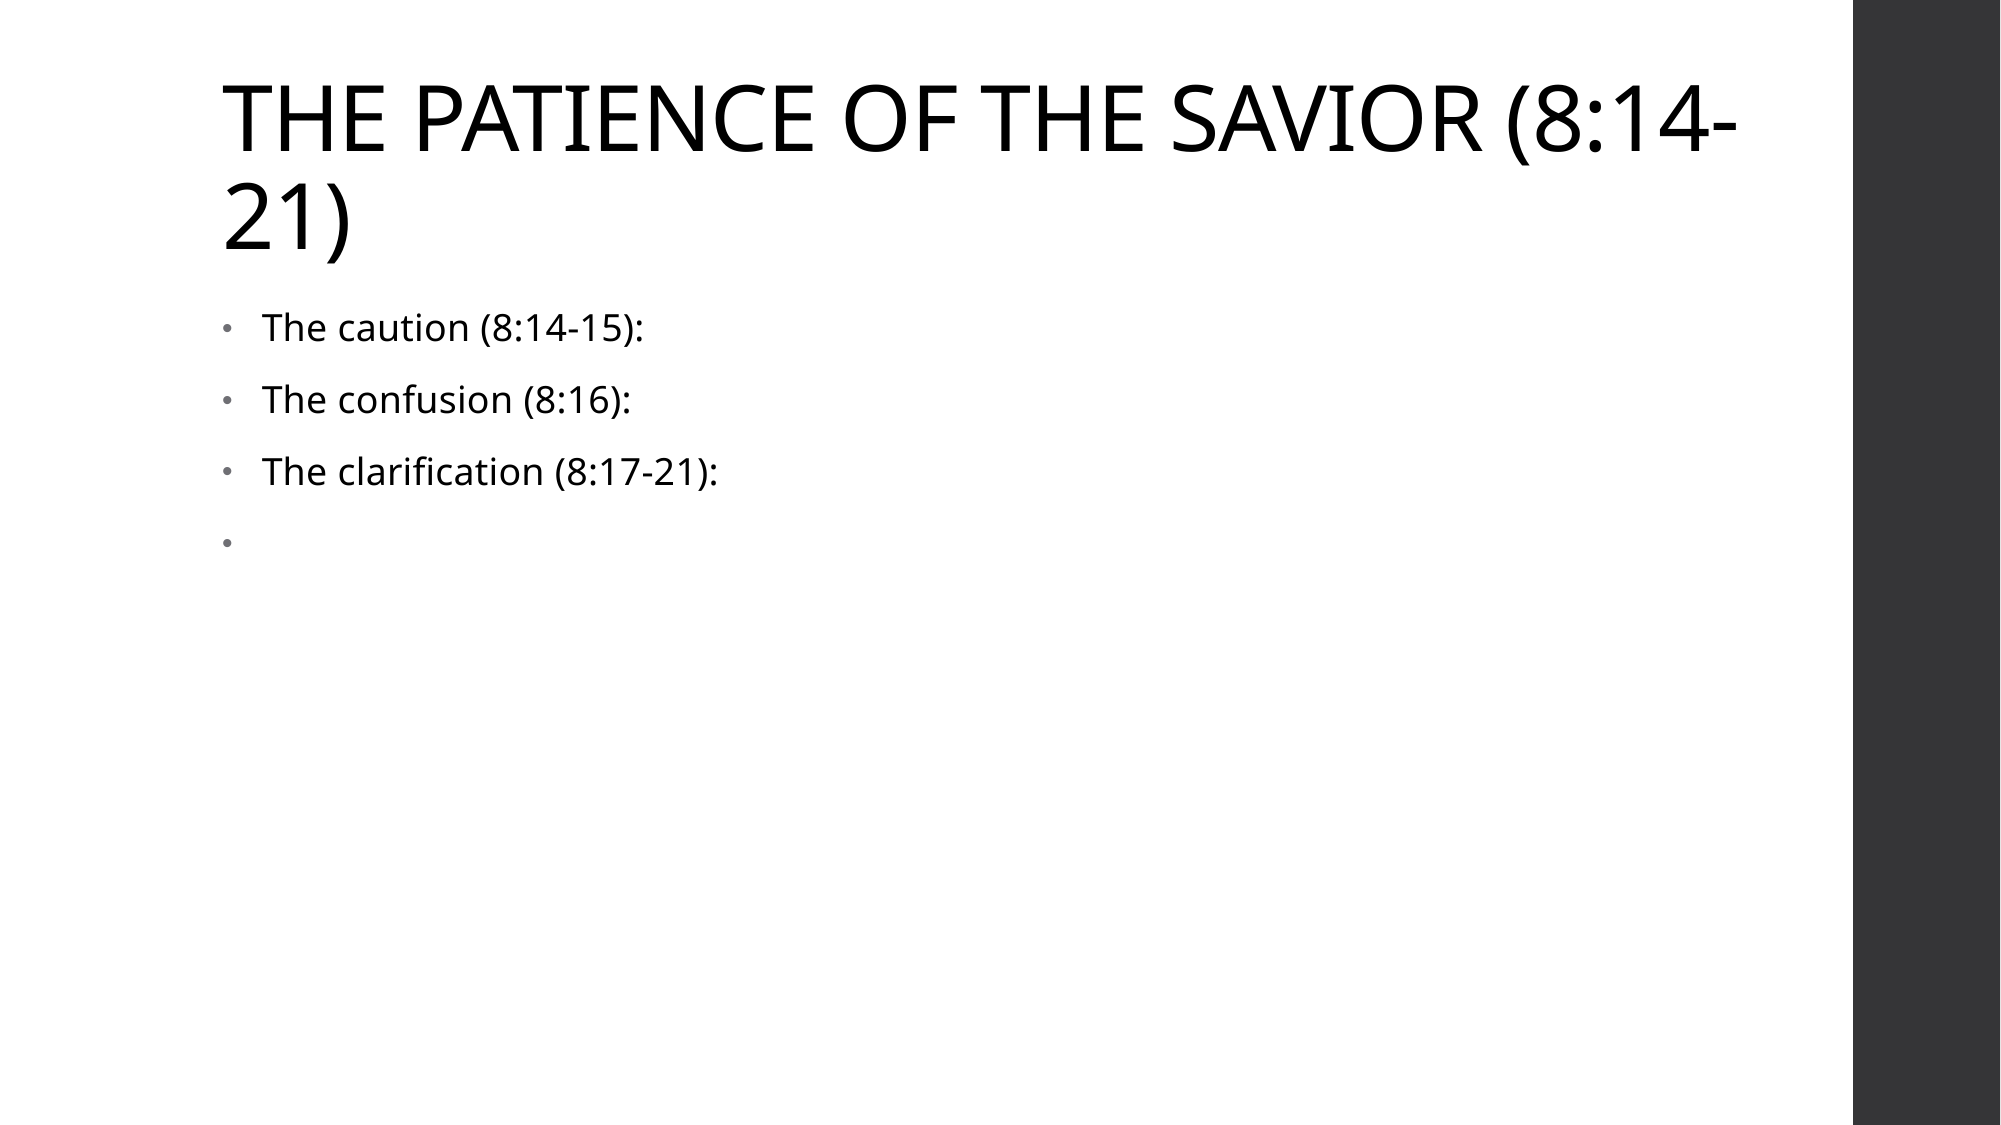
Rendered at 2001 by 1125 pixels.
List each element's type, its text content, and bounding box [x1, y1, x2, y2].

title THE PATIENCE OF THE SAVIOR (8:14-21) [206, 60, 1797, 278]
list The caution (8:14-15): The confusion (8:16): The clarification (8:17-21): [206, 299, 1617, 1014]
